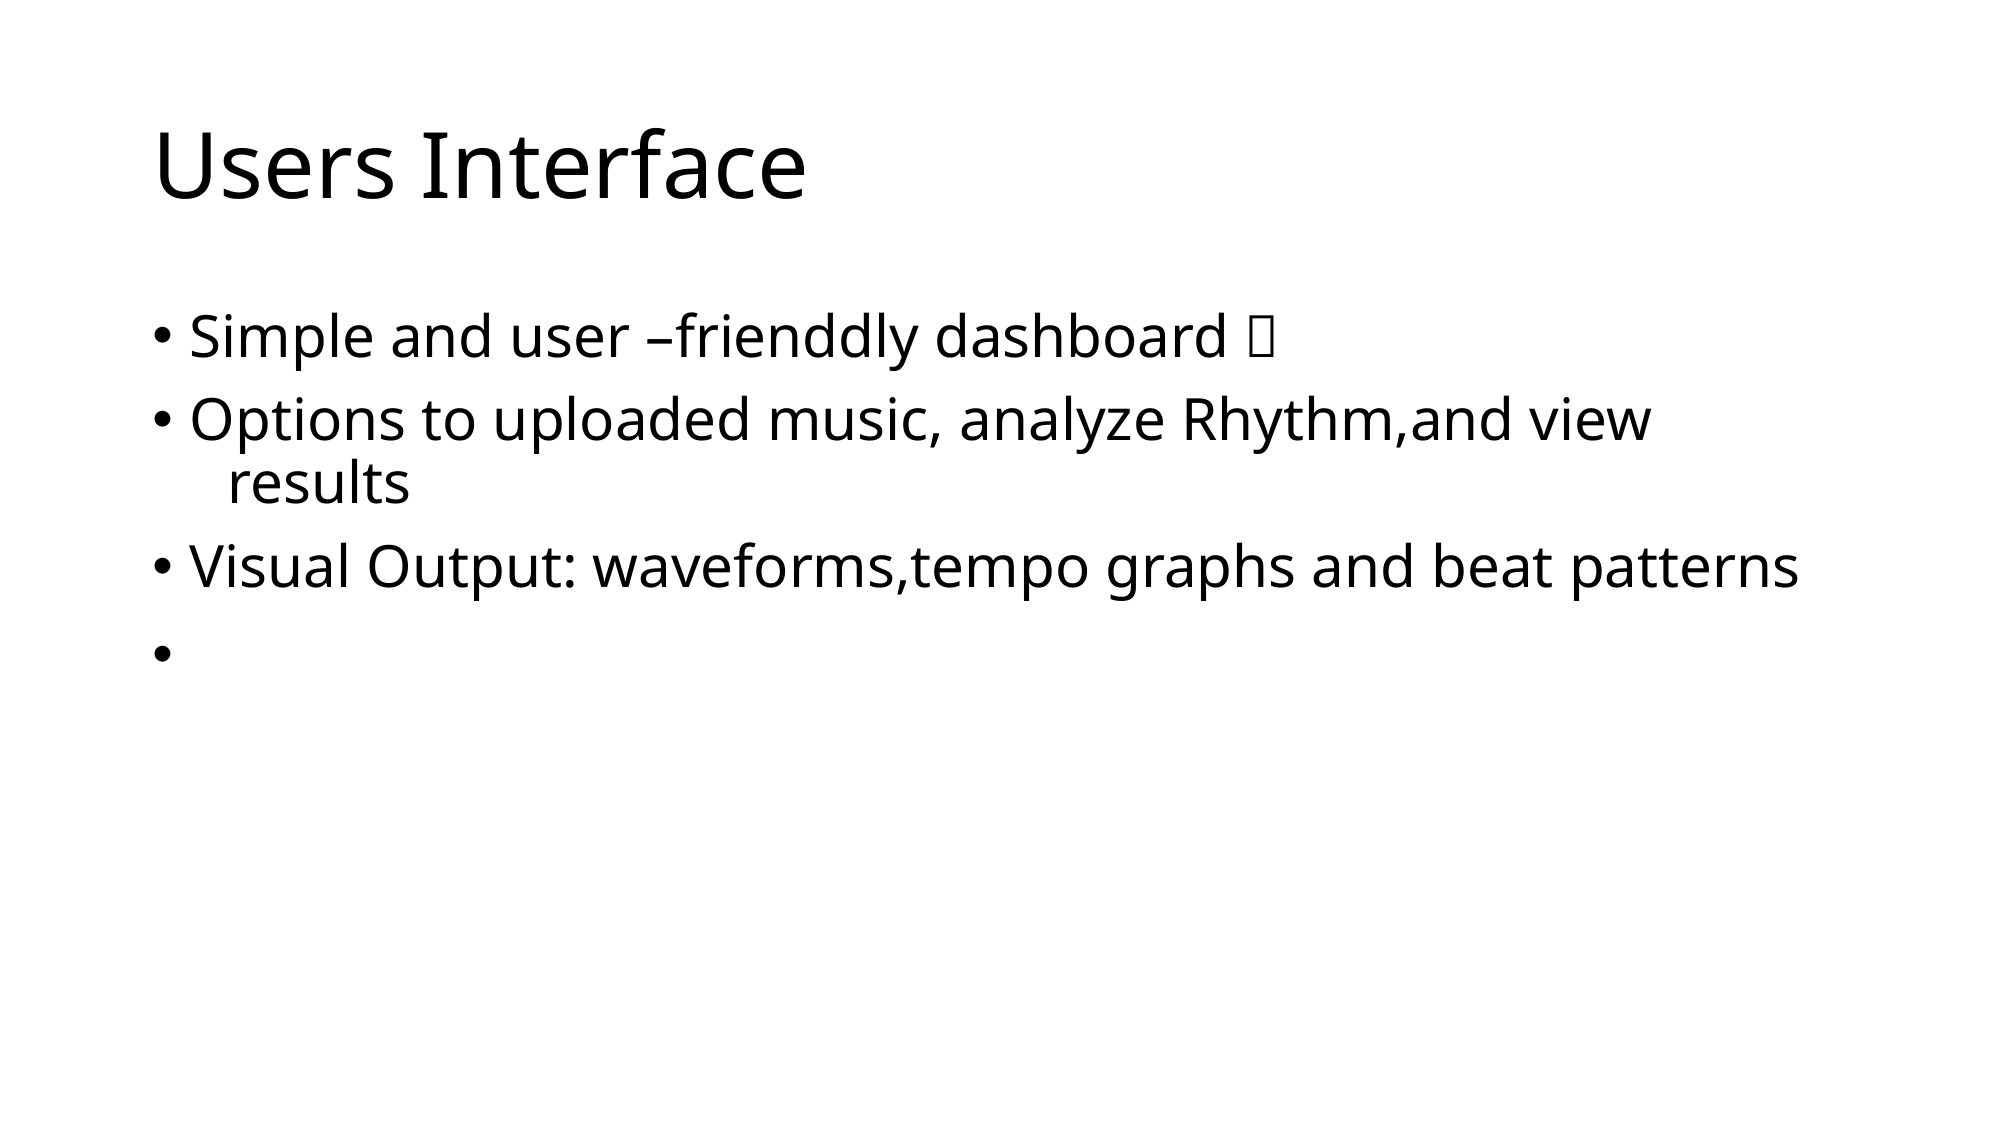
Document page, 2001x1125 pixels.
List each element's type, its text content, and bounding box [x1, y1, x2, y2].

list Simple and user –frienddly dashboard 🎶 Options to uploaded music, analyze Rhythm,and view results Visual Output: waveforms,tempo graphs and beat patterns [137, 299, 1863, 737]
title Users Interface [137, 59, 1863, 278]
